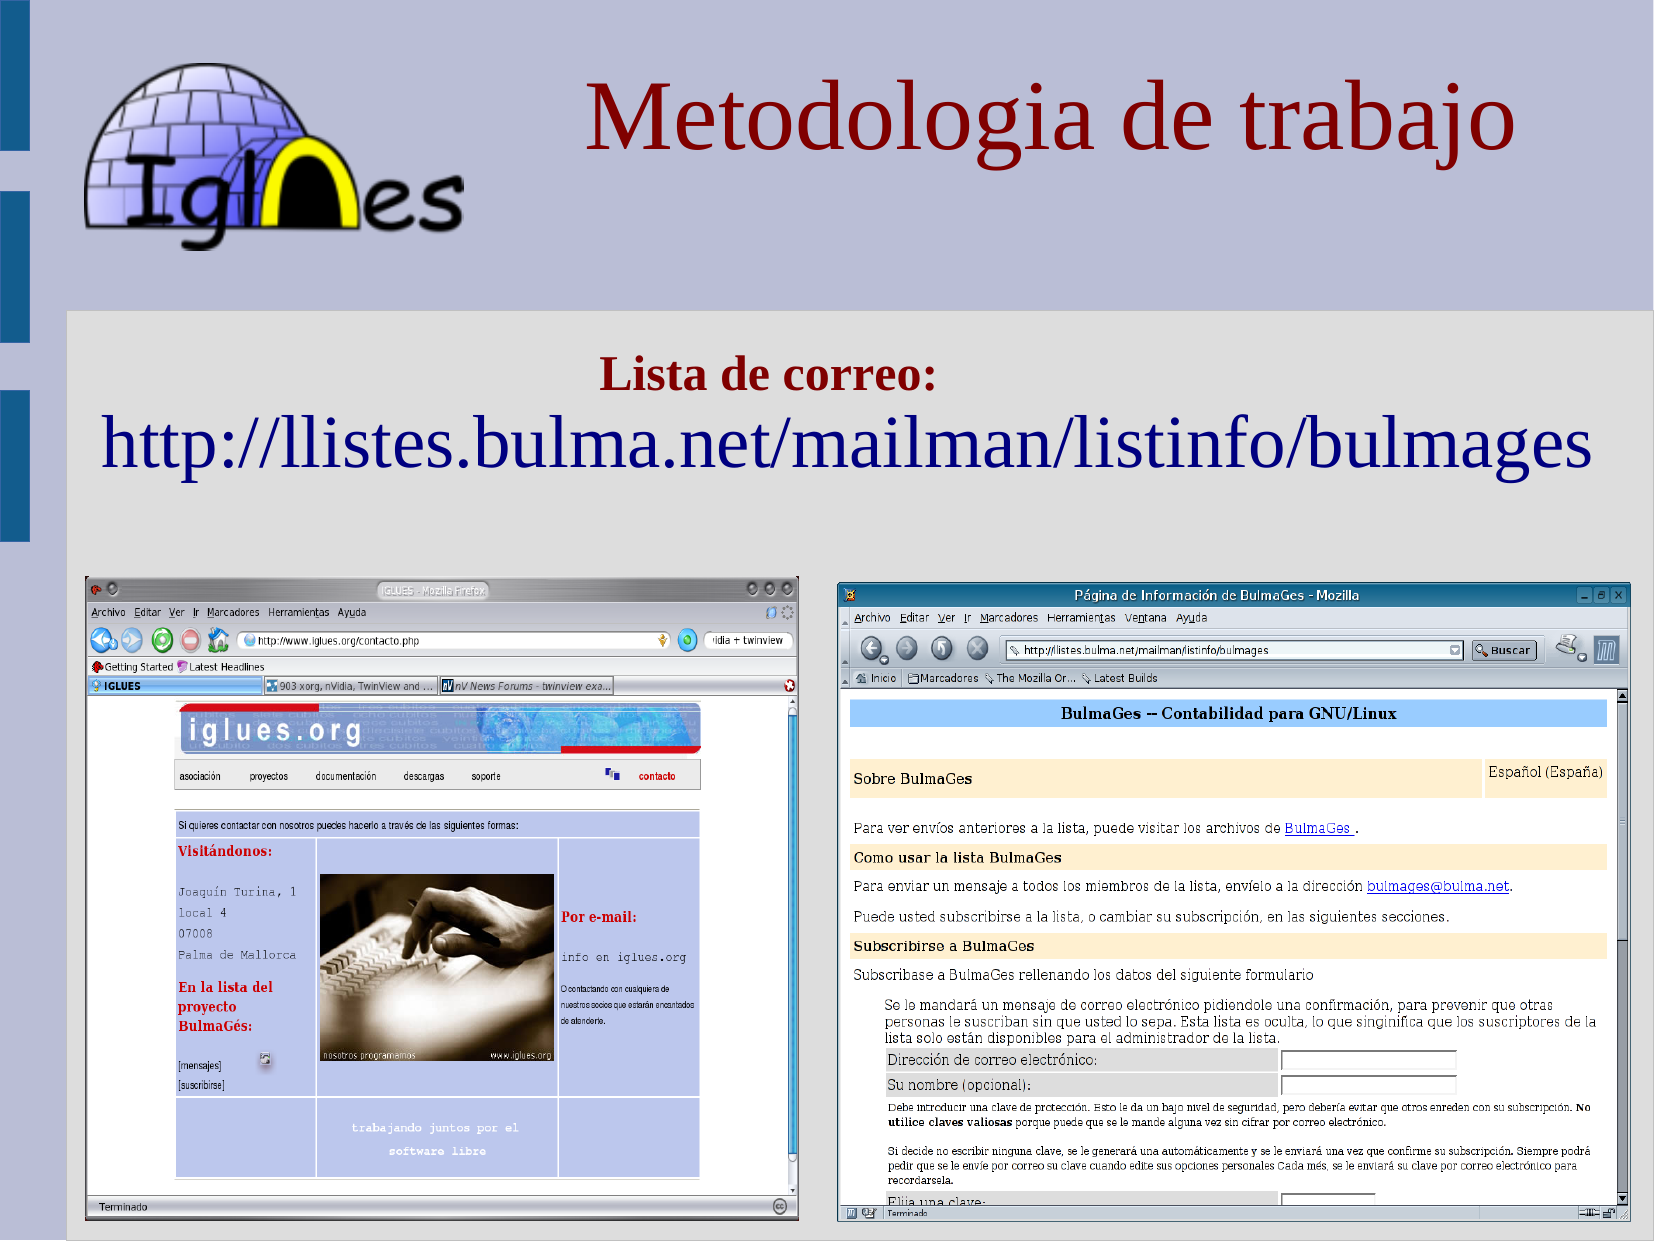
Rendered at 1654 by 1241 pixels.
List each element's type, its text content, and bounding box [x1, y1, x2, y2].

picture [839, 588, 1631, 1222]
text_box Lista de correo: http://llistes.bulma.net/mailman/listinfo/bulmages [81, 345, 1634, 532]
picture [85, 576, 799, 1221]
picture [84, 63, 464, 252]
text_box Metodologia de trabajo [496, 60, 1607, 199]
